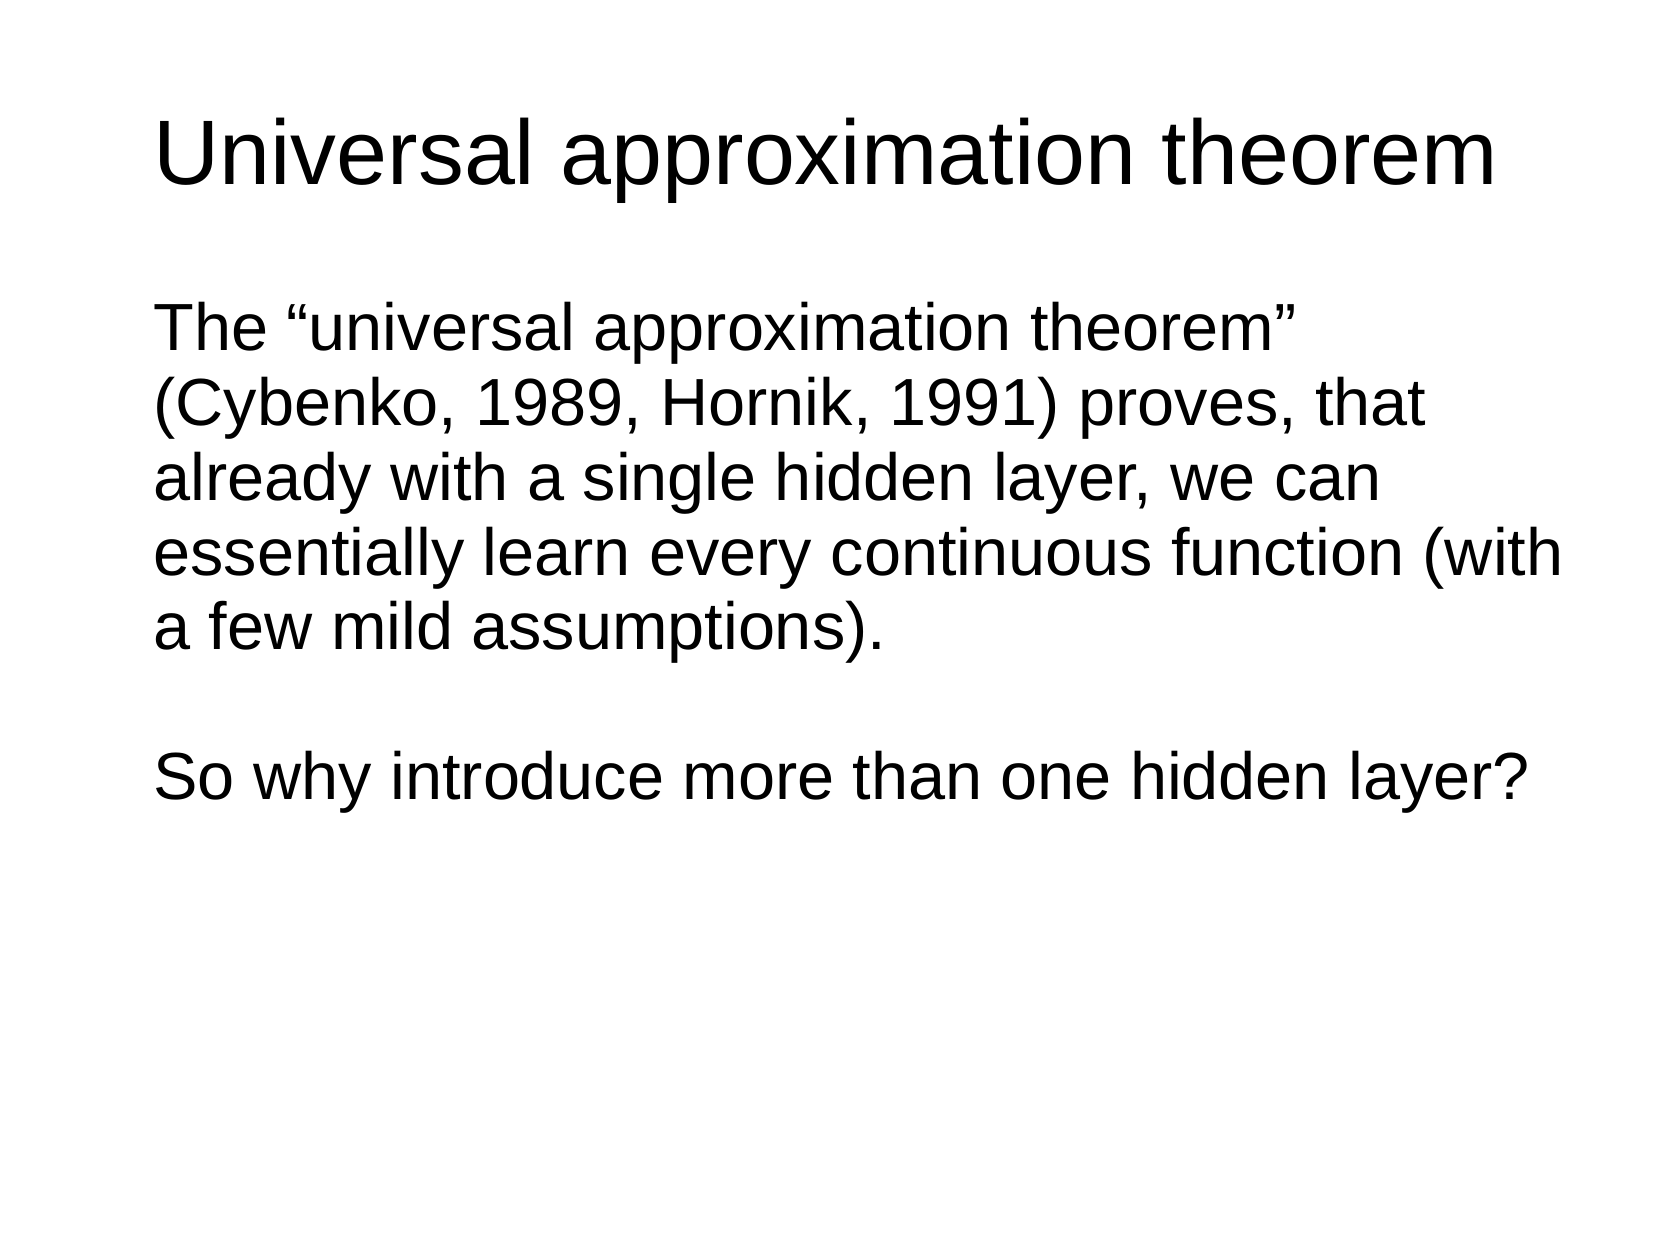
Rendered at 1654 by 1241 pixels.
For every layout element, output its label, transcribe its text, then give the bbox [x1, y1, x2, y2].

list The “universal approximation theorem” (Cybenko, 1989, Hornik, 1991) proves, that already with a single hidden layer, we can essentially learn every continuous function (with a few mild assumptions). So why introduce more than one hidden layer? [82, 290, 1571, 1010]
title Universal approximation theorem [82, 49, 1571, 257]
